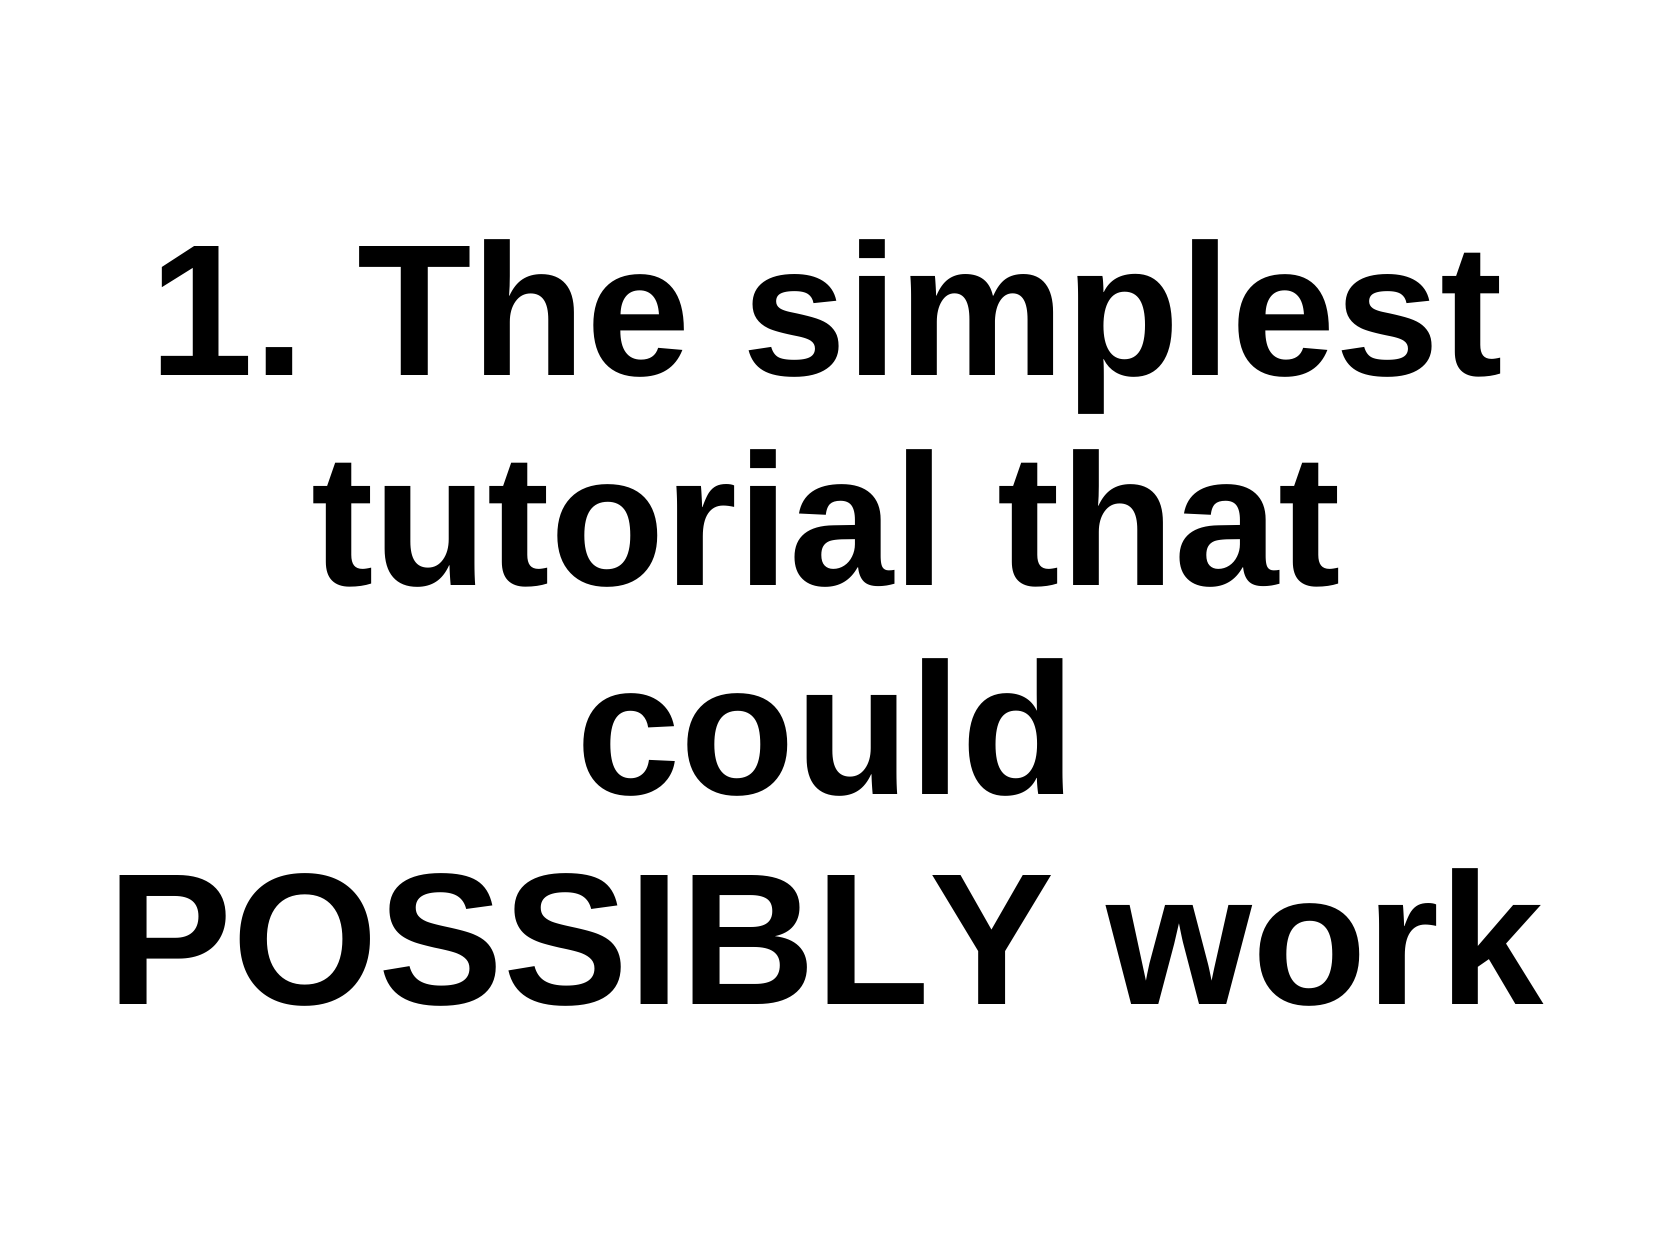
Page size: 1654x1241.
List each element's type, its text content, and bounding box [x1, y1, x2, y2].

title 1. The simplest tutorial that could POSSIBLY work [82, 49, 1571, 1201]
